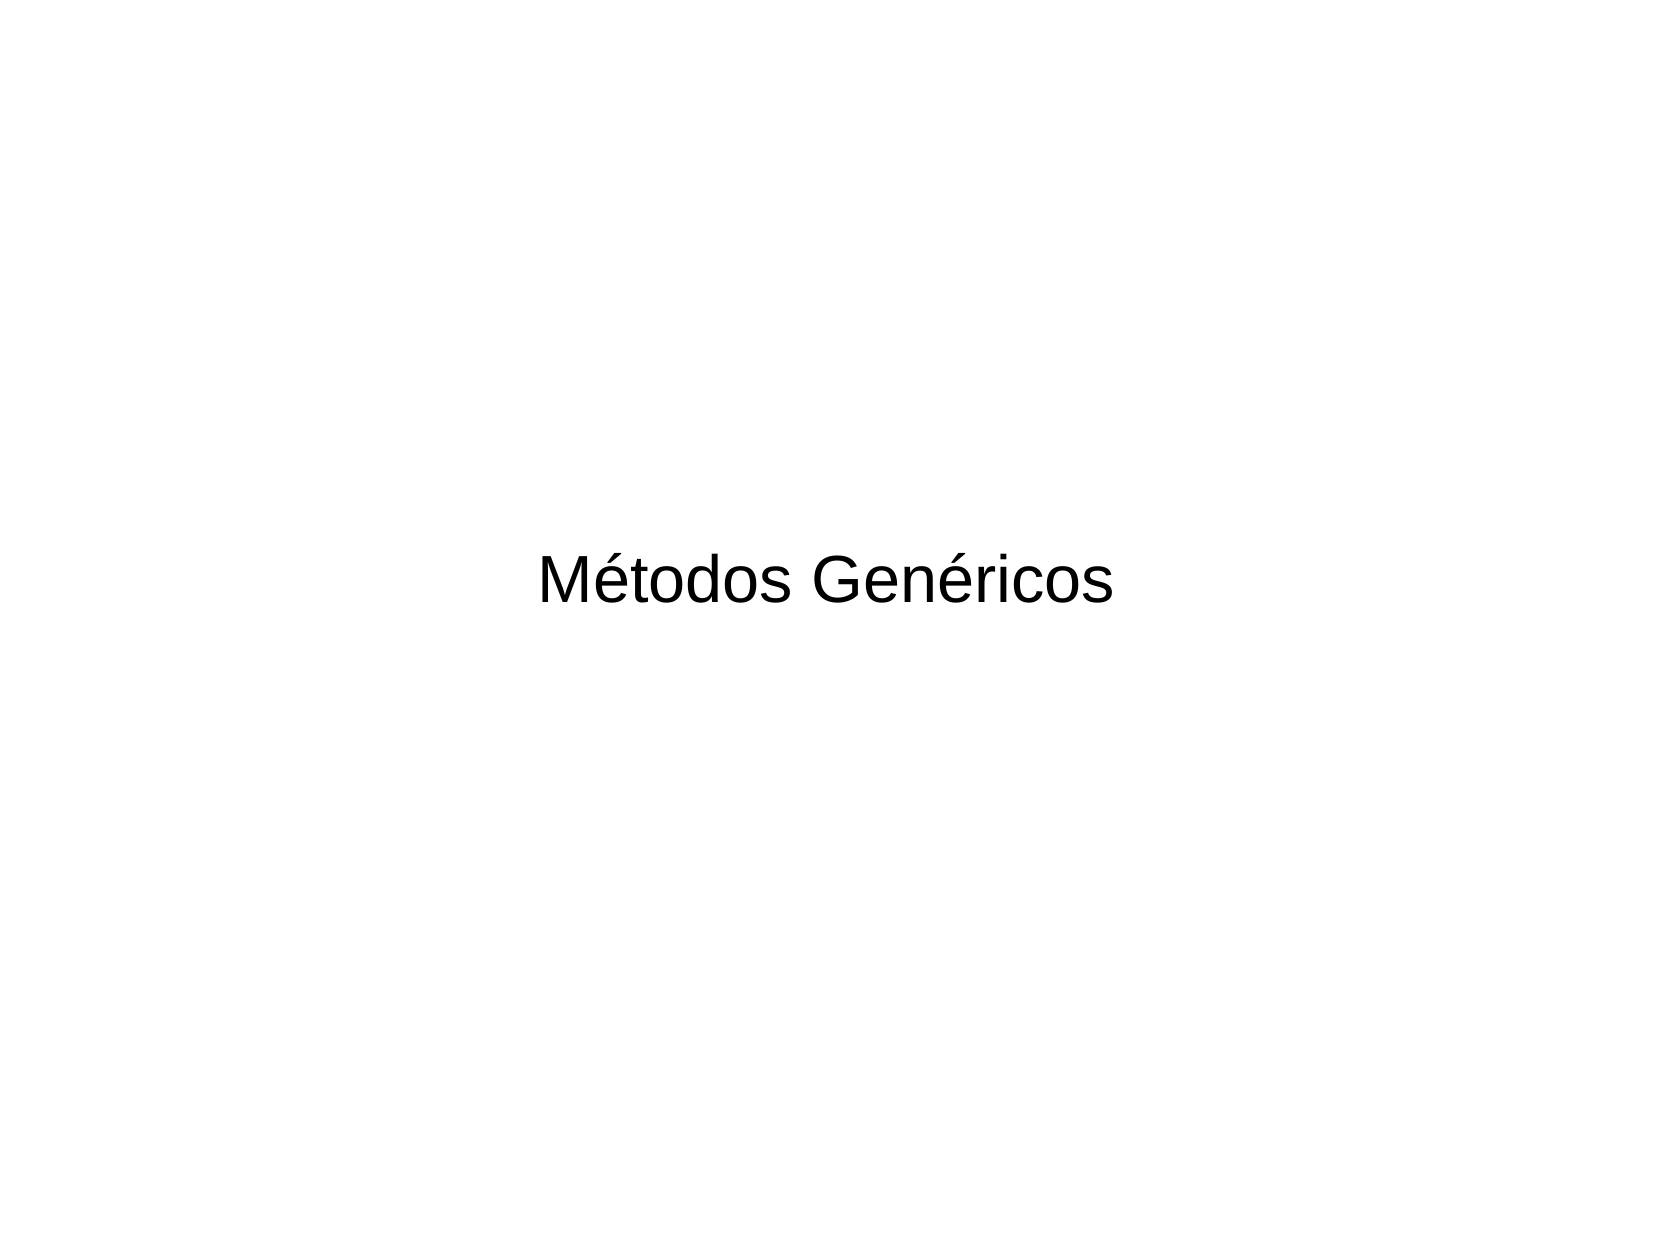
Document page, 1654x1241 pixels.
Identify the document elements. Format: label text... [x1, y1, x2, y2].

subtitle Métodos Genéricos [82, 49, 1571, 1109]
